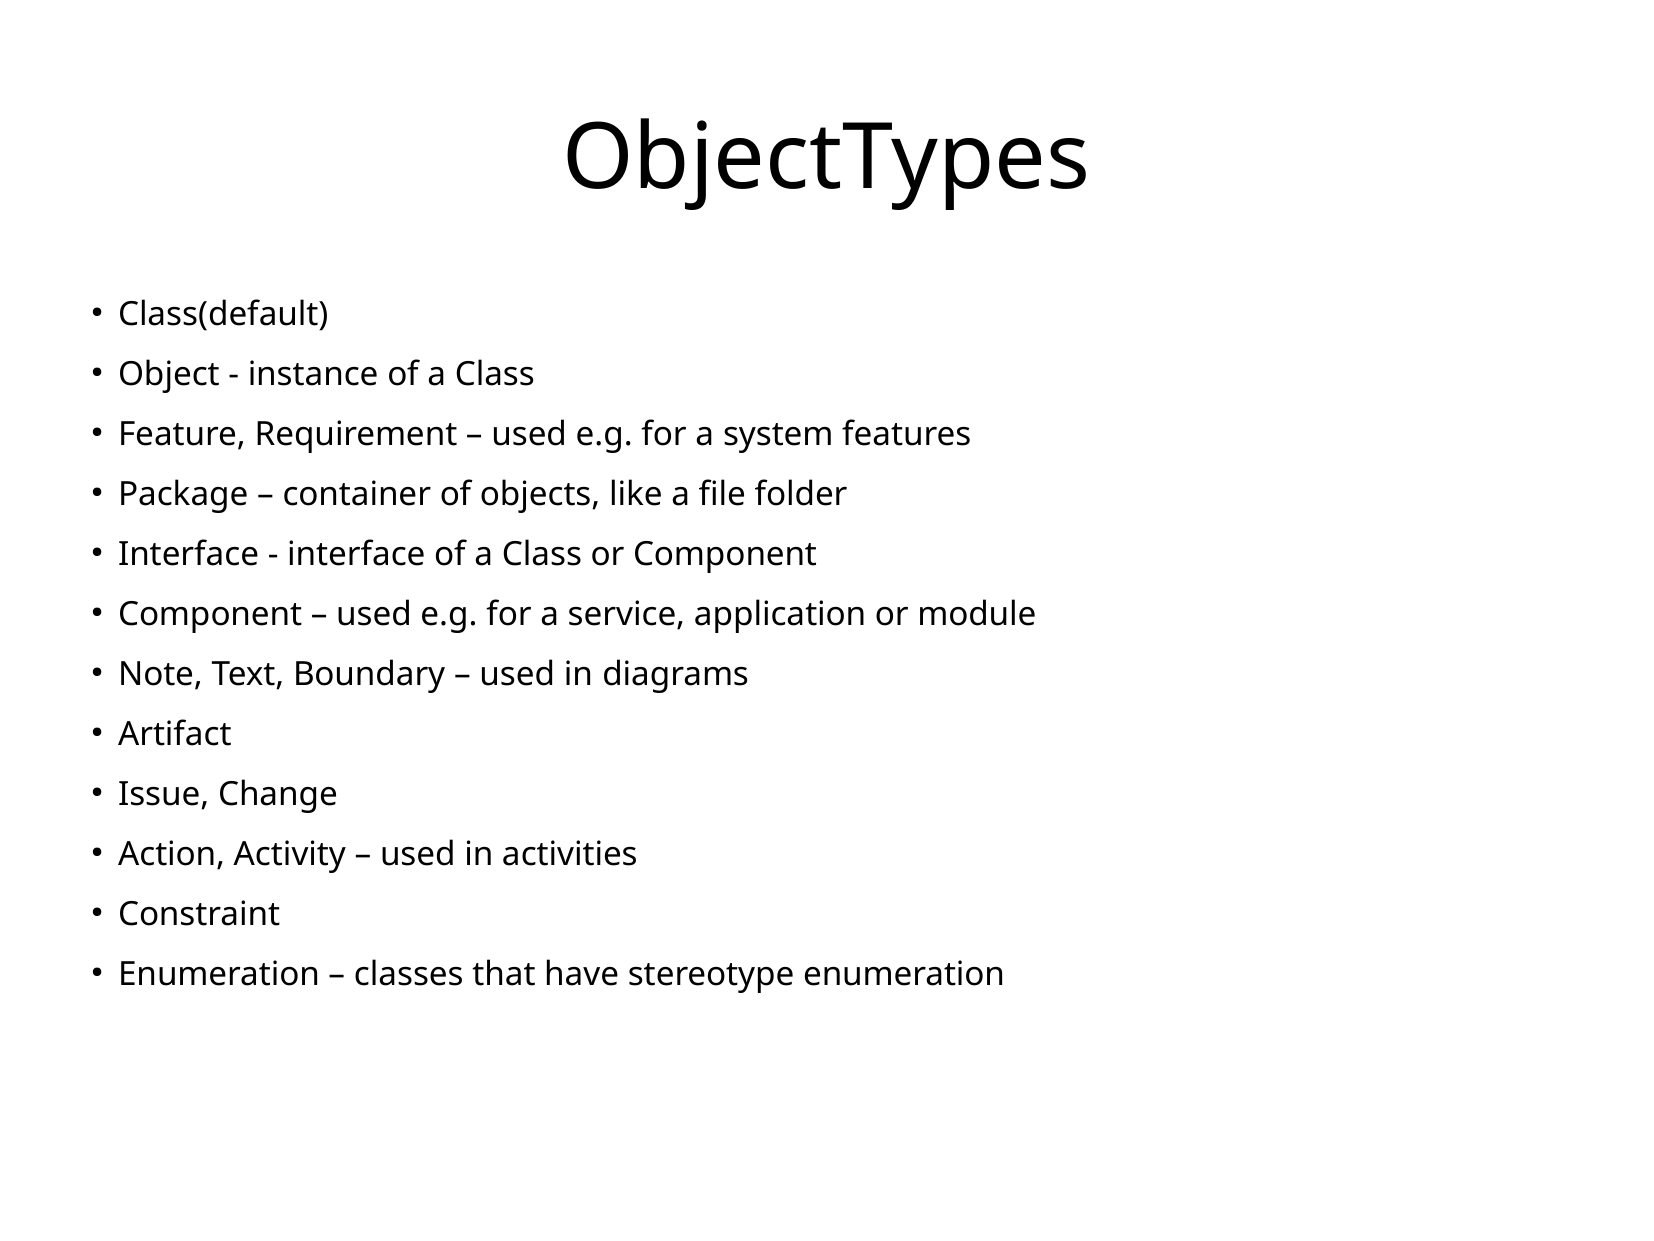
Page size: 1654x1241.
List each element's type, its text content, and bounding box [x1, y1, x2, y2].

title ObjectTypes [82, 49, 1571, 257]
list Class(default) Object - instance of a Class Feature, Requirement – used e.g. for a system features Package – container of objects, like a file folder Interface - interface of a Class or Component Component – used e.g. for a service, application or module Note, Text, Boundary – used in diagrams Artifact Issue, Change Action, Activity – used in activities Constraint Enumeration – classes that have stereotype enumeration [82, 290, 1571, 1010]
